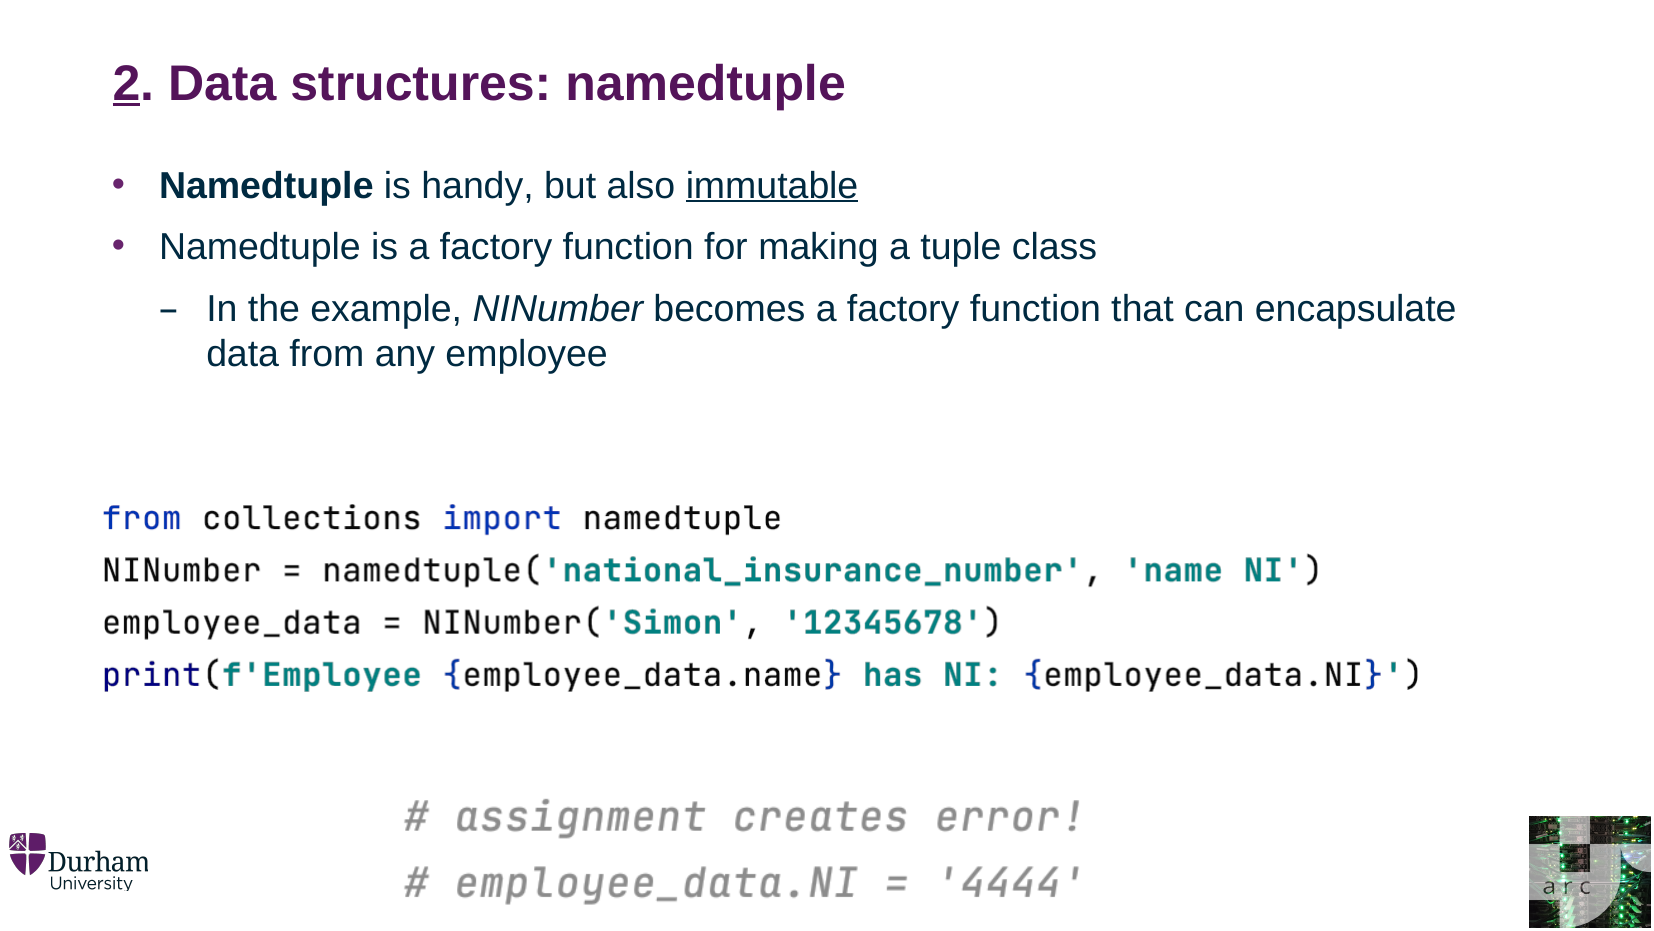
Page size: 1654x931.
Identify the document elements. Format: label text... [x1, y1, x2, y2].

picture [1529, 816, 1651, 928]
picture [9, 833, 148, 891]
picture [92, 499, 1428, 708]
text_box Namedtuple is handy, but also immutable Namedtuple is a factory function for making a tuple class In the example, NINumber becomes a factory function that can encapsulate data from any employee [111, 160, 1520, 512]
picture [389, 785, 1160, 920]
text_box 2. Data structures: namedtuple [112, 50, 1542, 206]
